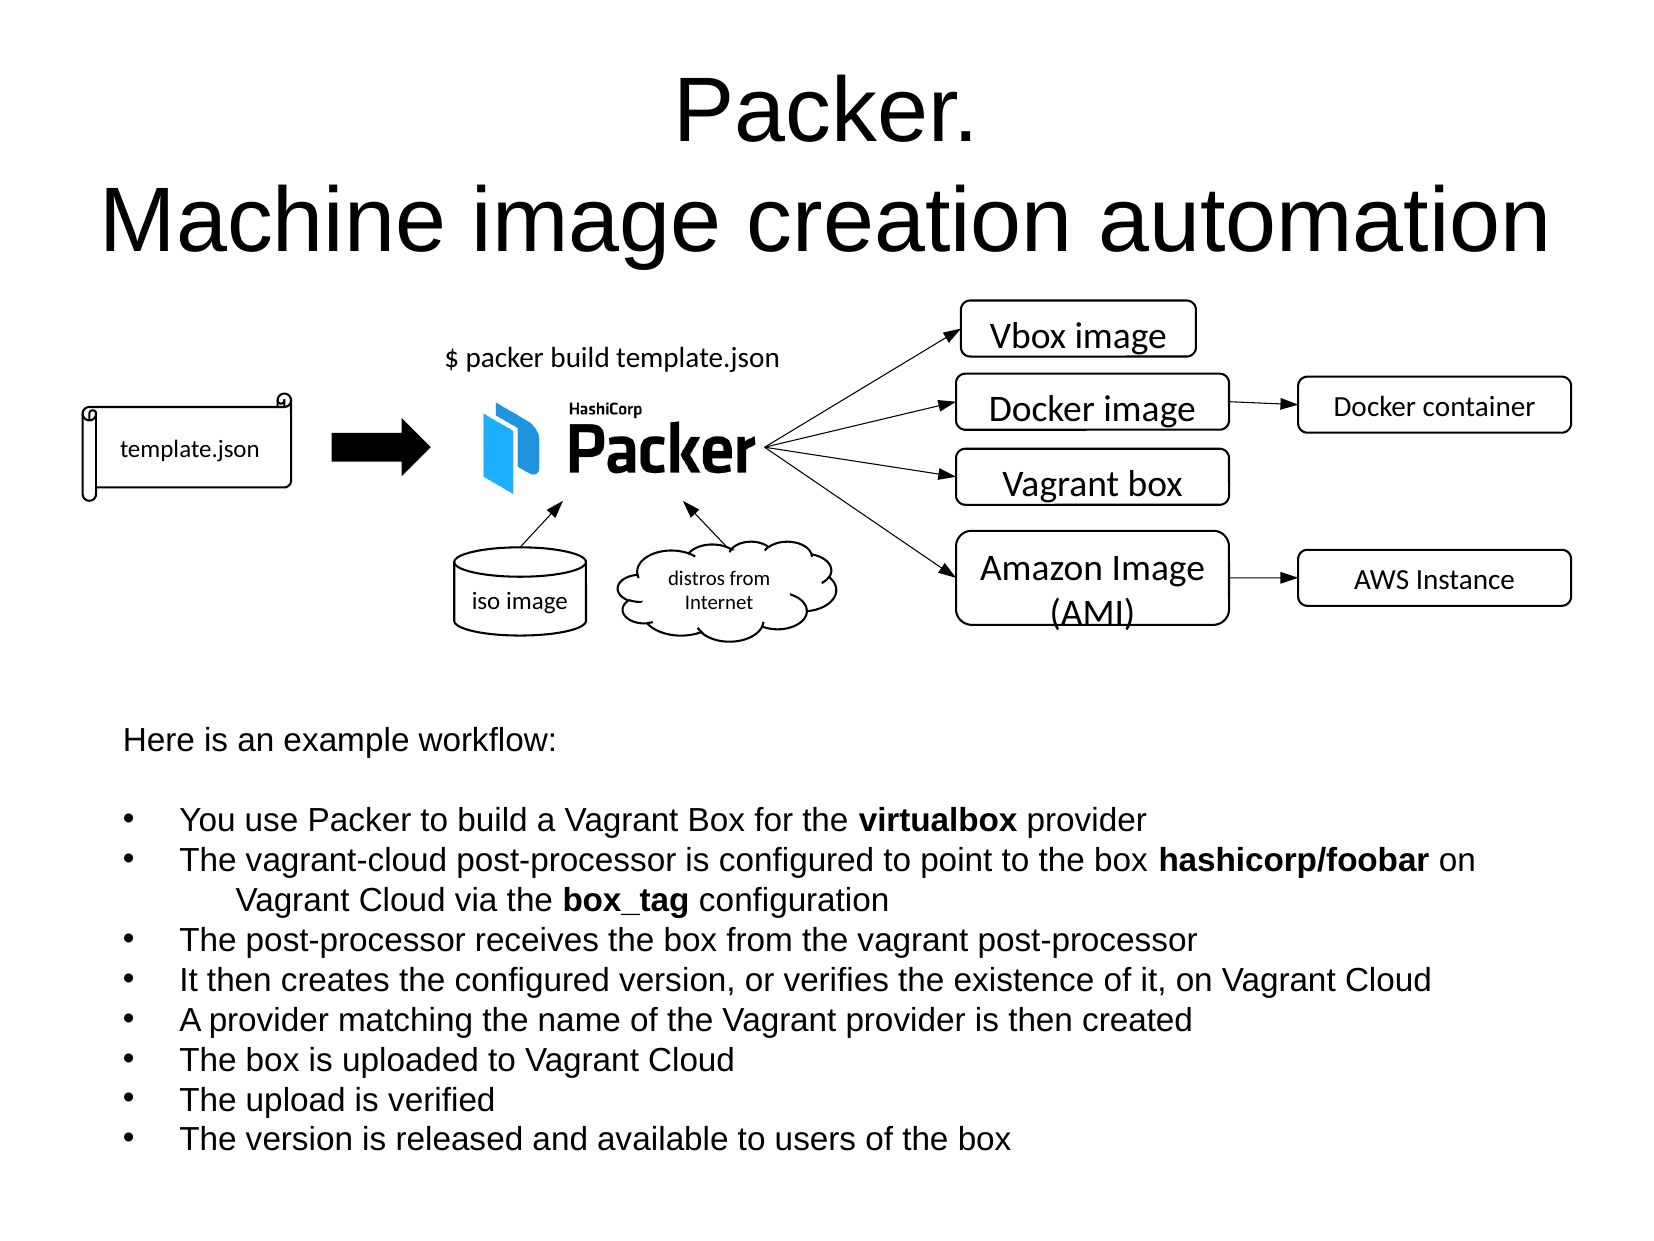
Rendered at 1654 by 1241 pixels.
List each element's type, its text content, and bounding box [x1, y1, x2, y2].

text_box [332, 420, 430, 474]
title Packer. Machine image creation automation [82, 49, 1571, 257]
text_box template.json [82, 393, 292, 501]
text_box $ packer build template.json [429, 331, 812, 382]
picture [470, 393, 765, 501]
text_box Amazon Image (AMI) [1088, 607, 1108, 625]
text_box AWS Instance [1298, 549, 1572, 606]
text_box iso image [454, 547, 587, 636]
text_box Docker image [956, 373, 1230, 430]
text_box Here is an example workflow: You use Packer to build a Vagrant Box for the virtualbox provider The vagrant-cloud post-processor is configured to point to the box hashicorp/foobar on Vagrant Cloud via the box_tag configuration The post-processor receives the box from the vagrant post-processor It then creates the configured version, or verifies the existence of it, on Vagrant Cloud A provider matching the name of the Vagrant provider is then created The box is uploaded to Vagrant Cloud The upload is verified The version is released and available to users of the box [108, 710, 1546, 1171]
text_box Amazon Image (AMI) [956, 530, 1230, 625]
text_box Vbox image [960, 300, 1196, 357]
text_box Docker container [1298, 376, 1572, 433]
text_box Vagrant box [956, 448, 1230, 505]
text_box distros from Internet [617, 541, 837, 642]
